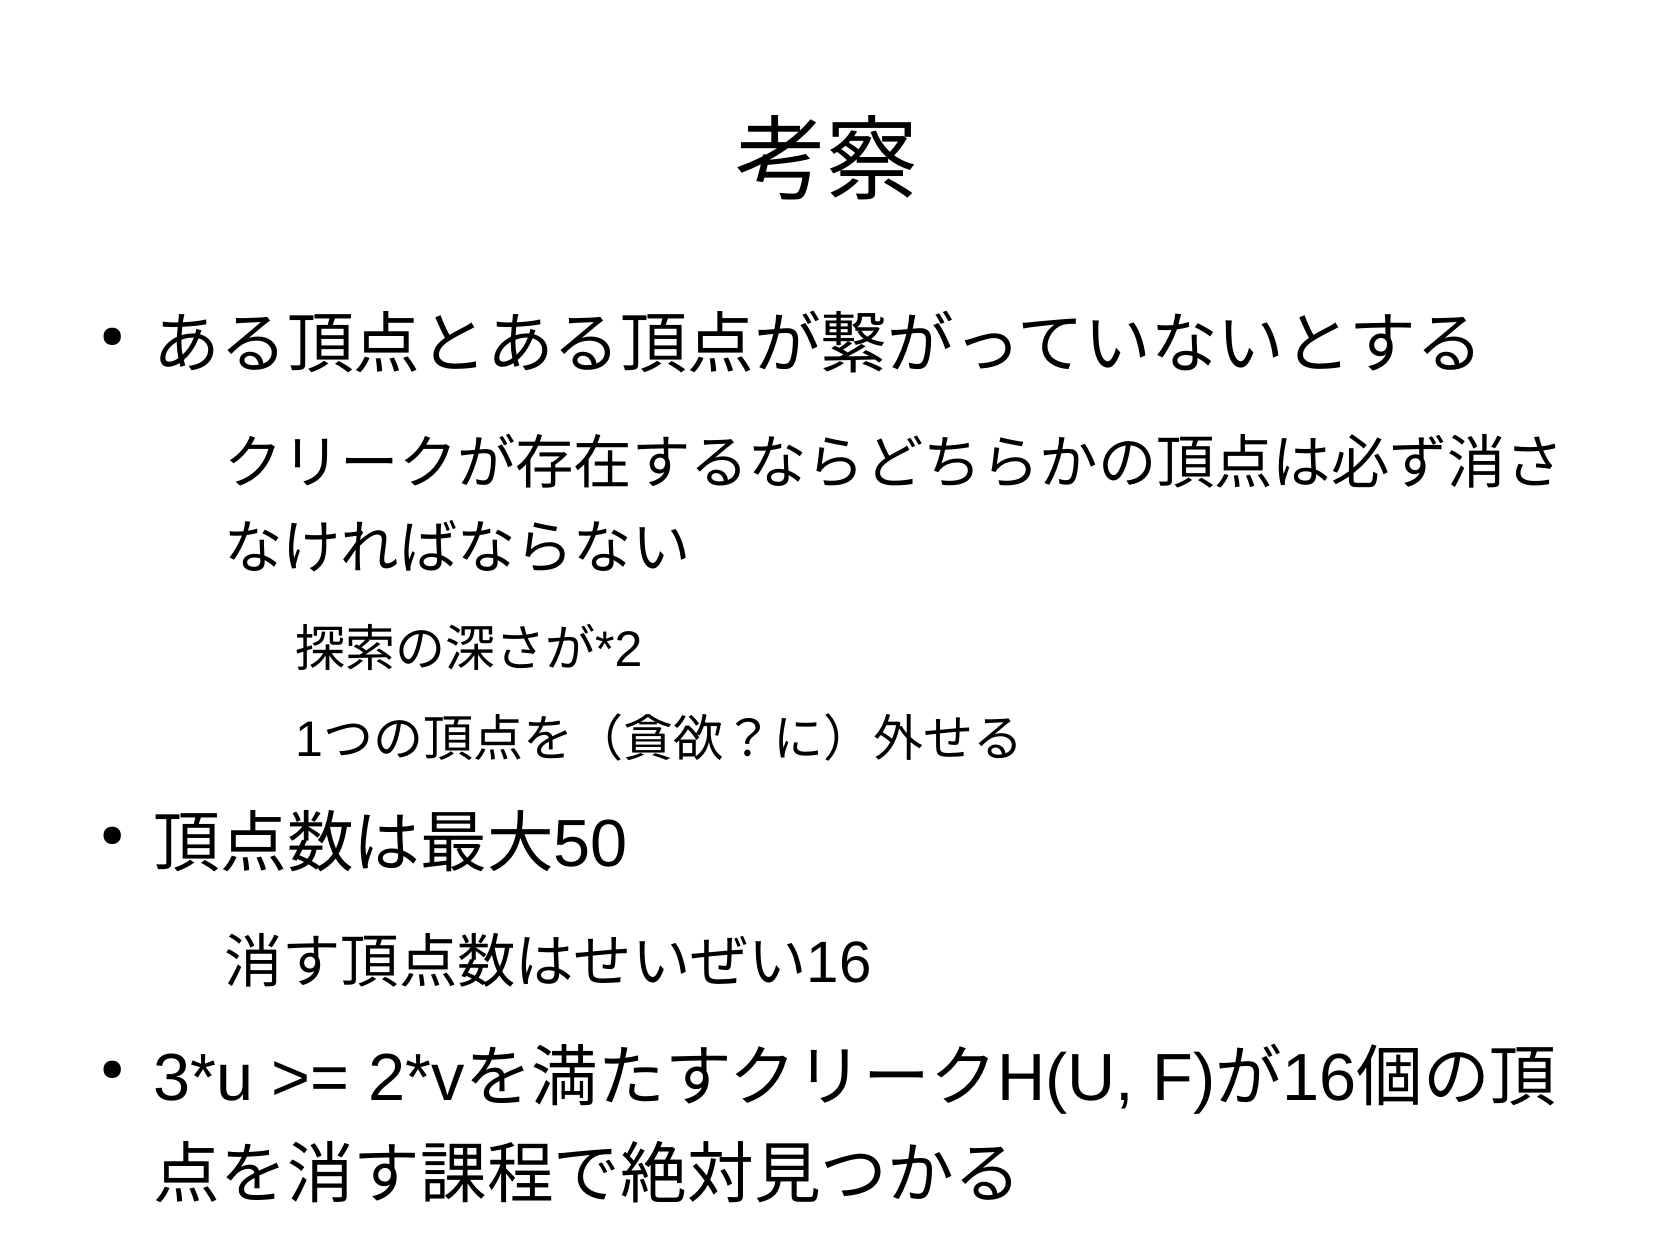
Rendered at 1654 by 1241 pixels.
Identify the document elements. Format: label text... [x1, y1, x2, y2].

list ある頂点とある頂点が繋がっていないとする クリークが存在するならどちらかの頂点は必ず消さなければならない 探索の深さが*2 1つの頂点を（貪欲？に）外せる 頂点数は最大50 消す頂点数はせいぜい16 3*u >= 2*vを満たすクリークH(U, F)が16個の頂点を消す課程で絶対見つかる 探索数pow(2, 16) [82, 290, 1571, 1109]
title 考察 [82, 49, 1571, 257]
